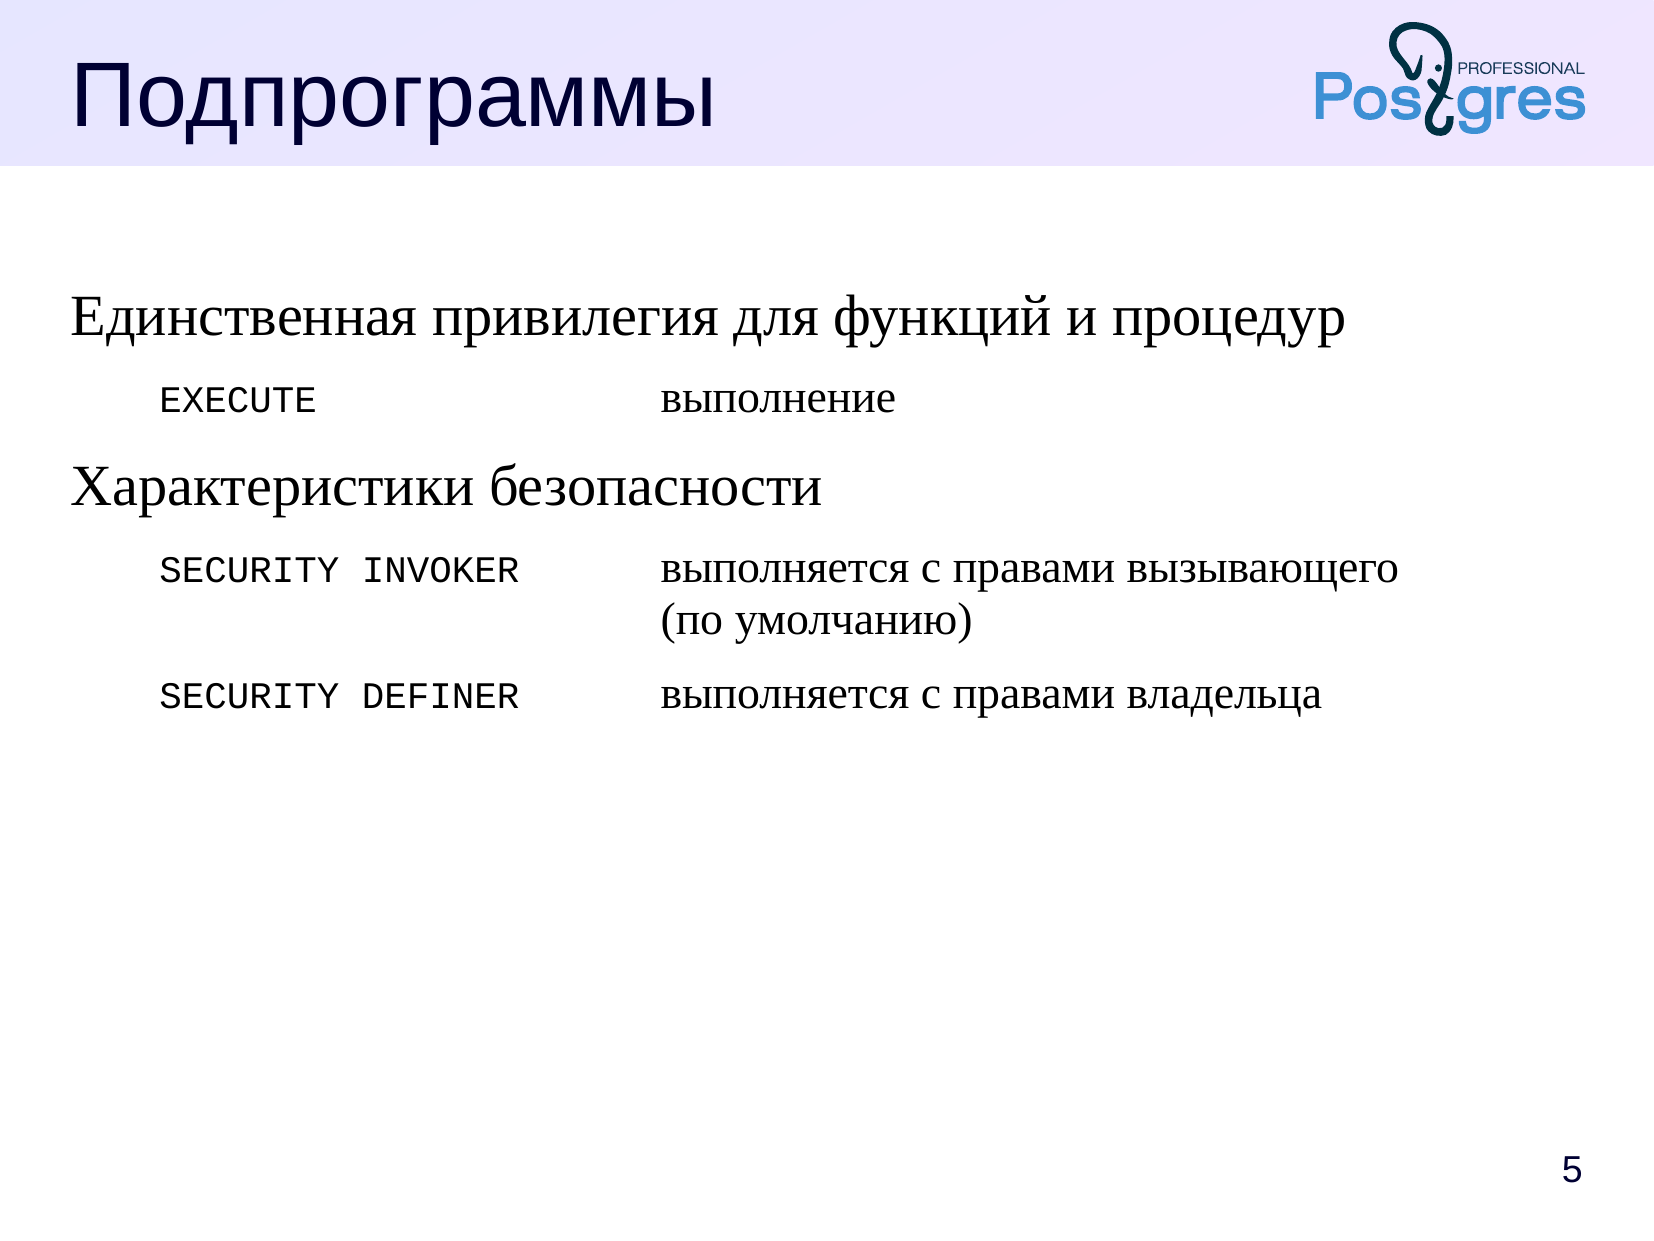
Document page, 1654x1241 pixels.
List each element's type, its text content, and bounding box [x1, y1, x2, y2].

list Единственная привилегия для функций и процедур EXECUTE выполнение Характеристики безопасности SECURITY INVOKER выполняется с правами вызывающего (по умолчанию) SECURITY DEFINER выполняется с правами владельца [70, 283, 1583, 1134]
title Подпрограммы [70, 43, 1241, 147]
